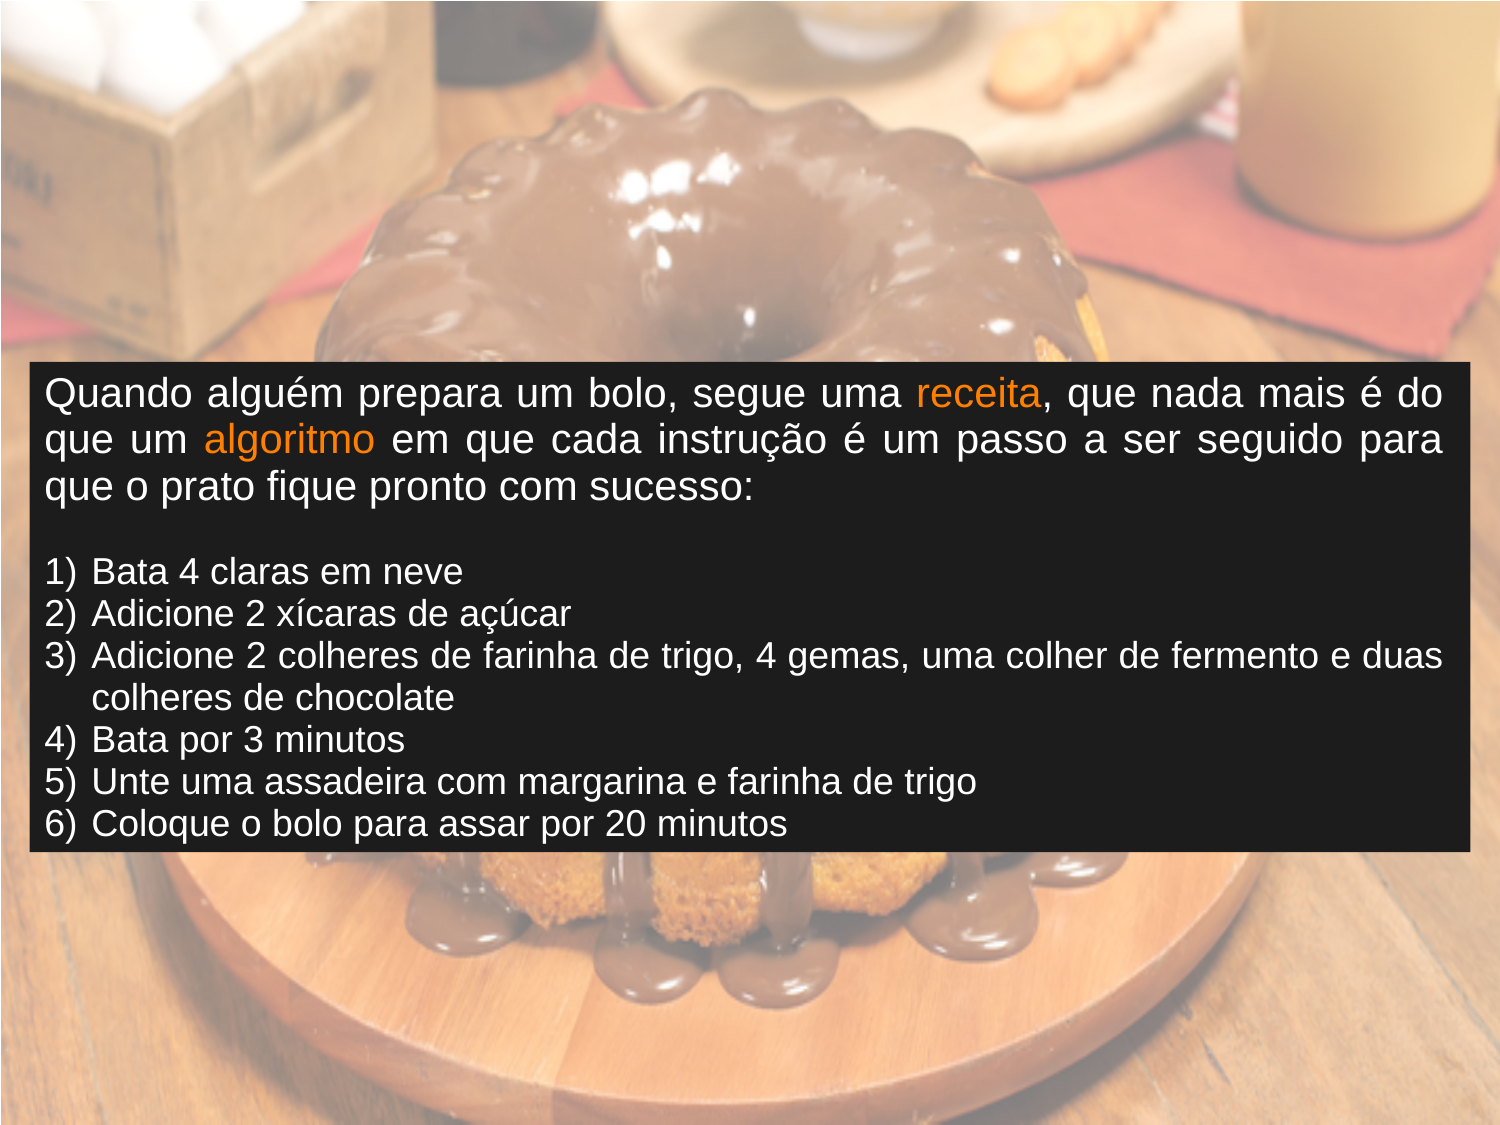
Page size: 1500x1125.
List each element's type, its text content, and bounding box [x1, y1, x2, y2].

text_box Quando alguém prepara um bolo, segue uma receita, que nada mais é do que um algoritmo em que cada instrução é um passo a ser seguido para que o prato fique pronto com sucesso: Bata 4 claras em neve Adicione 2 xícaras de açúcar Adicione 2 colheres de farinha de trigo, 4 gemas, uma colher de fermento e duas colheres de chocolate Bata por 3 minutos Unte uma assadeira com margarina e farinha de trigo Coloque o bolo para assar por 20 minutos [29, 361, 1471, 853]
